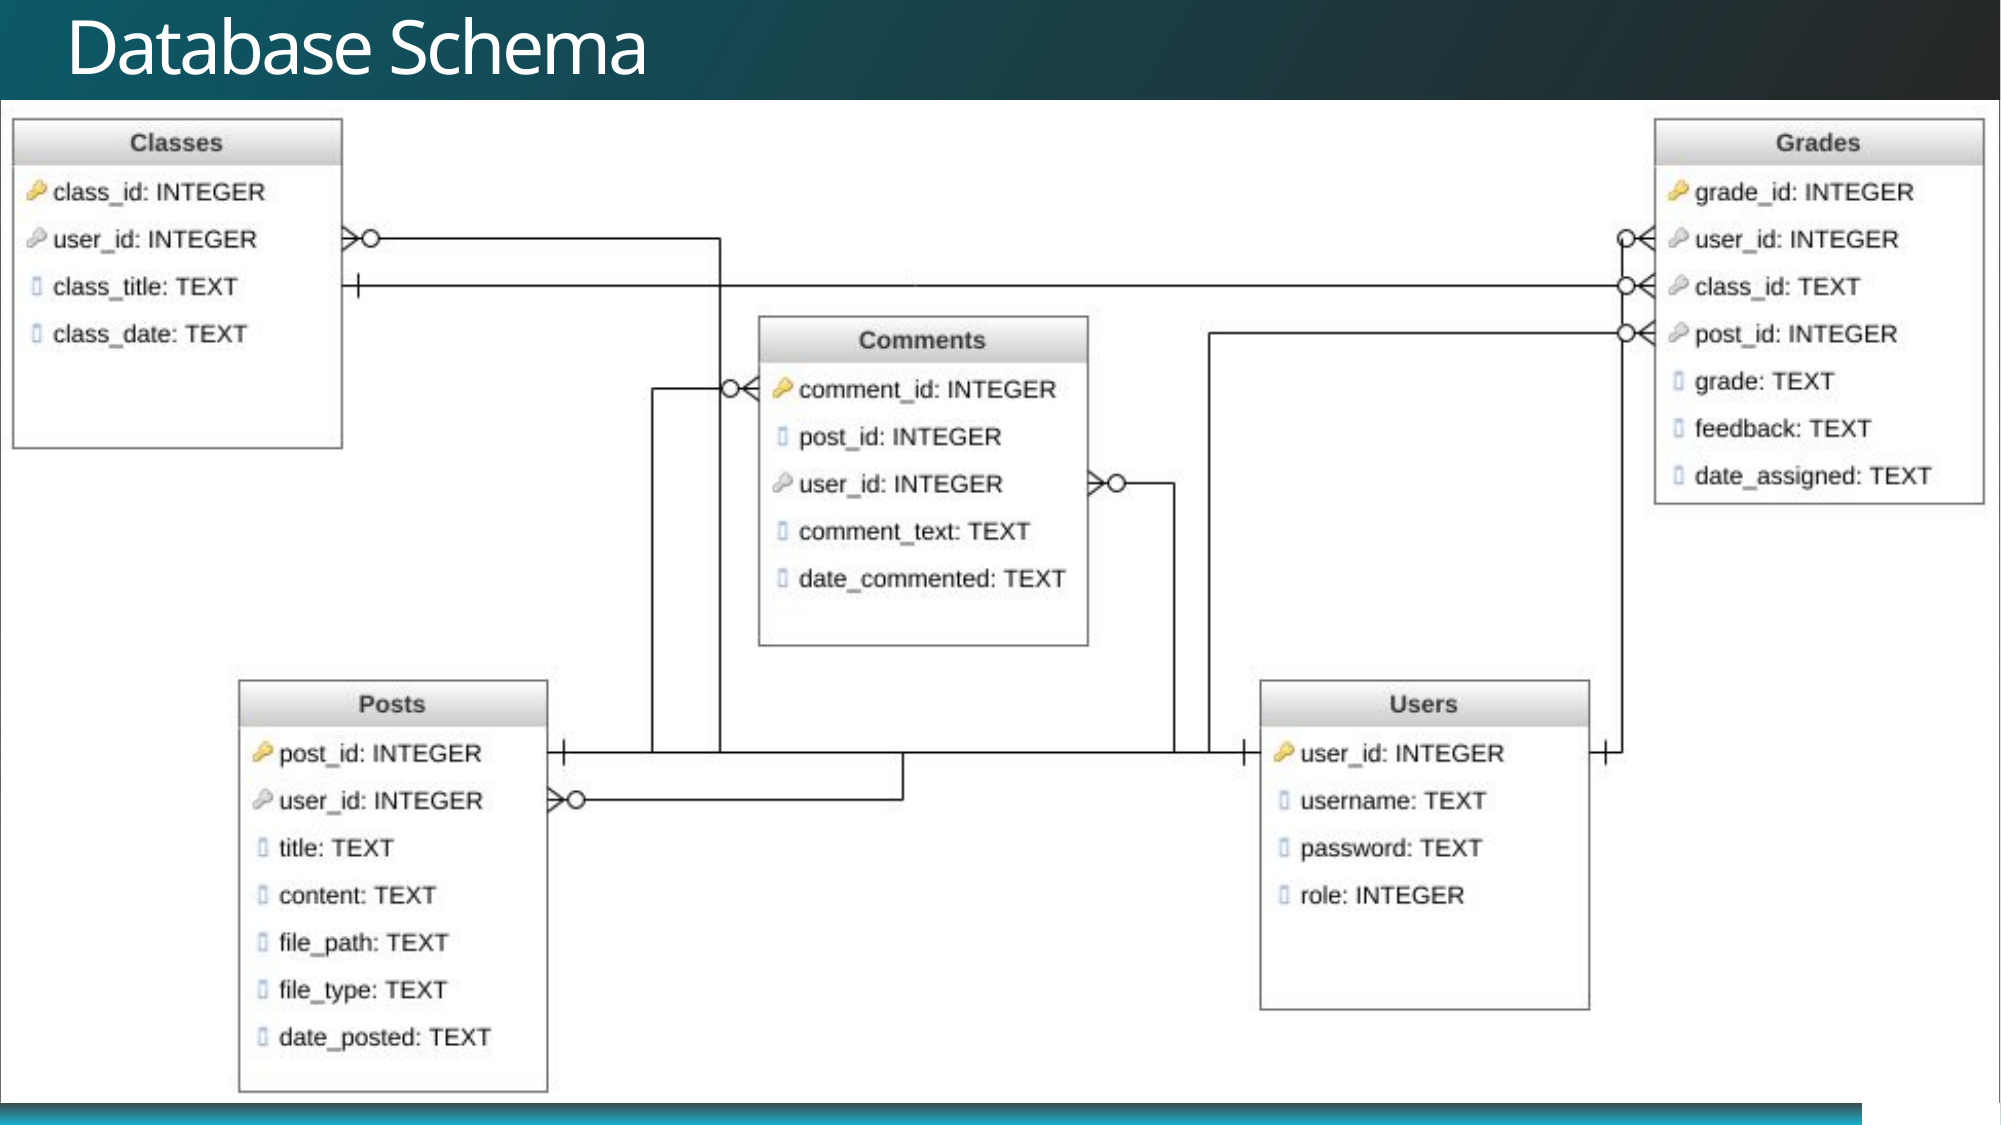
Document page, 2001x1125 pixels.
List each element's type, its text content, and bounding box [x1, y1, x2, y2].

title Database Schema [0, 0, 2000, 100]
picture [0, 100, 2000, 1103]
